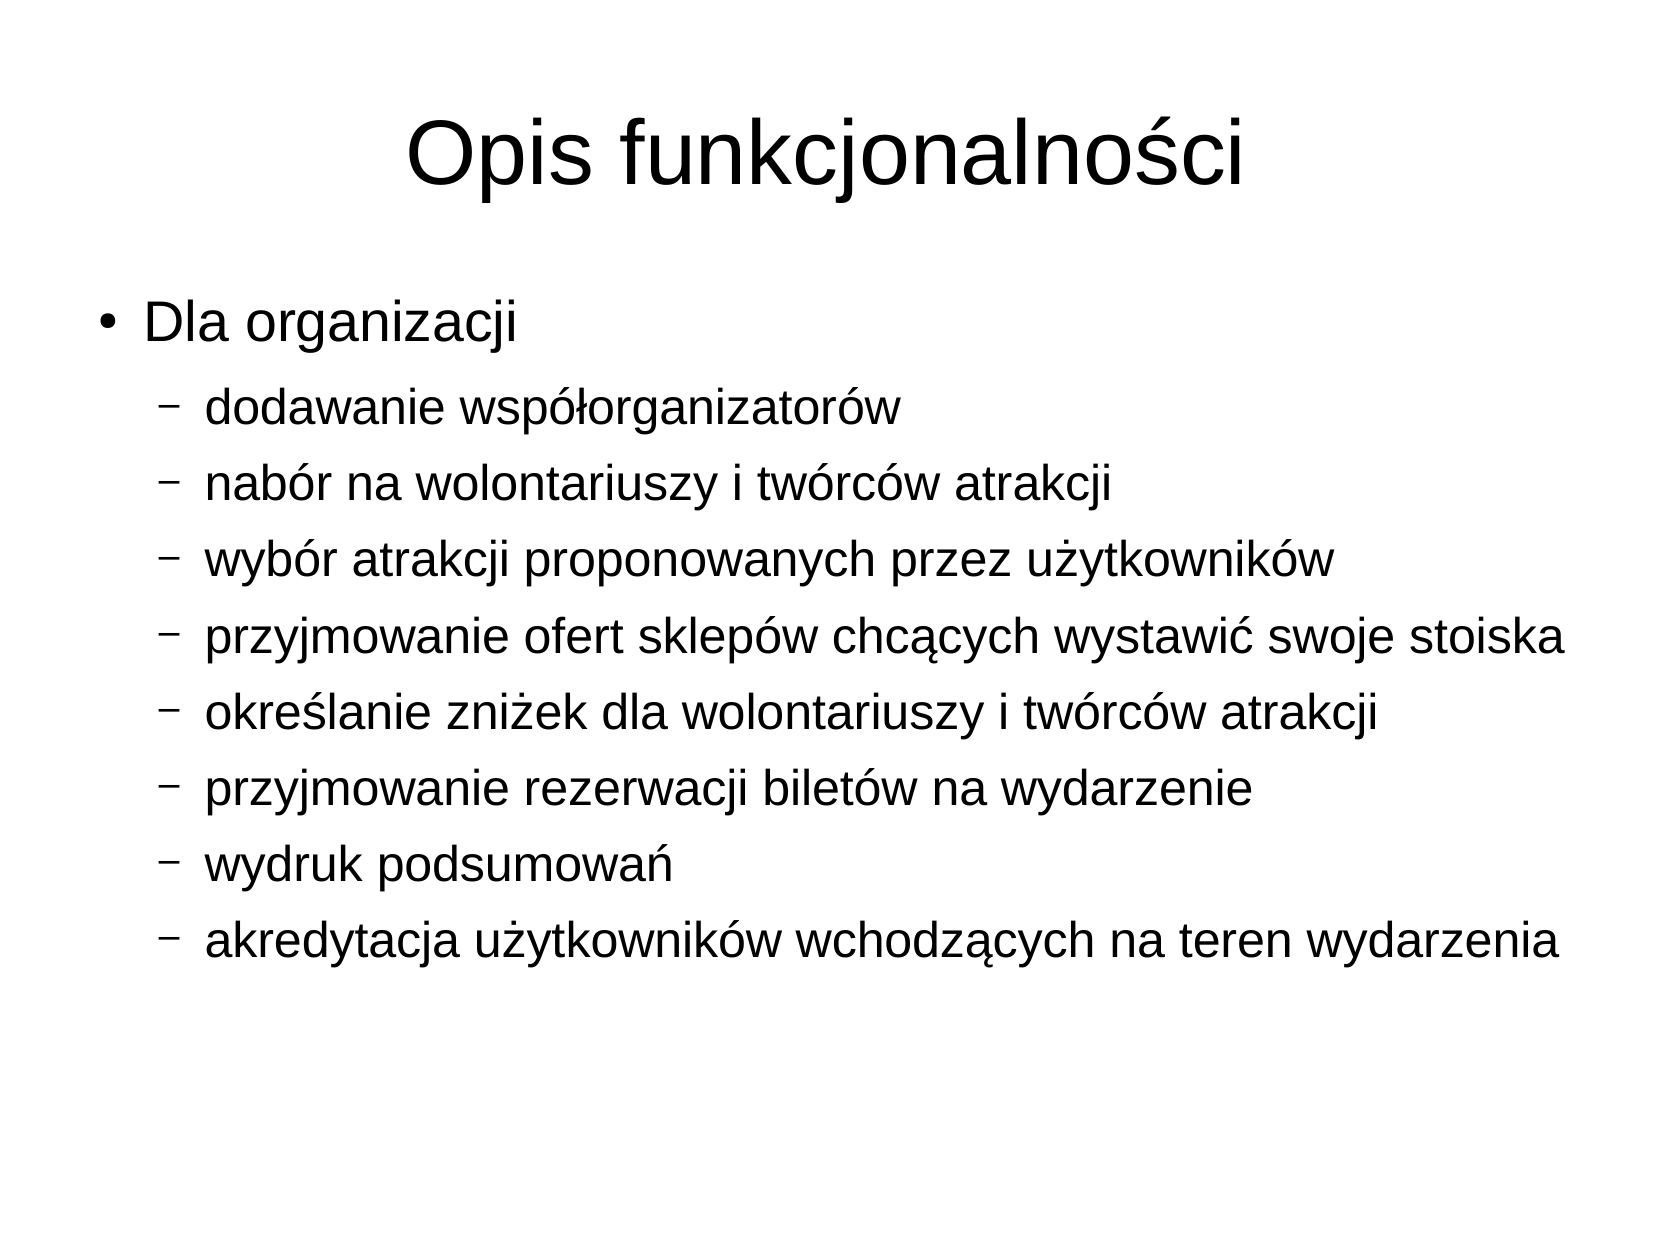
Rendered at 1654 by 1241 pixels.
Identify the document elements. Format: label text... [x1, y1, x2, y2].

list Dla organizacji dodawanie współorganizatorów nabór na wolontariuszy i twórców atrakcji wybór atrakcji proponowanych przez użytkowników przyjmowanie ofert sklepów chcących wystawić swoje stoiska określanie zniżek dla wolontariuszy i twórców atrakcji przyjmowanie rezerwacji biletów na wydarzenie wydruk podsumowań akredytacja użytkowników wchodzących na teren wydarzenia [82, 290, 1571, 1066]
title Opis funkcjonalności [82, 49, 1571, 257]
